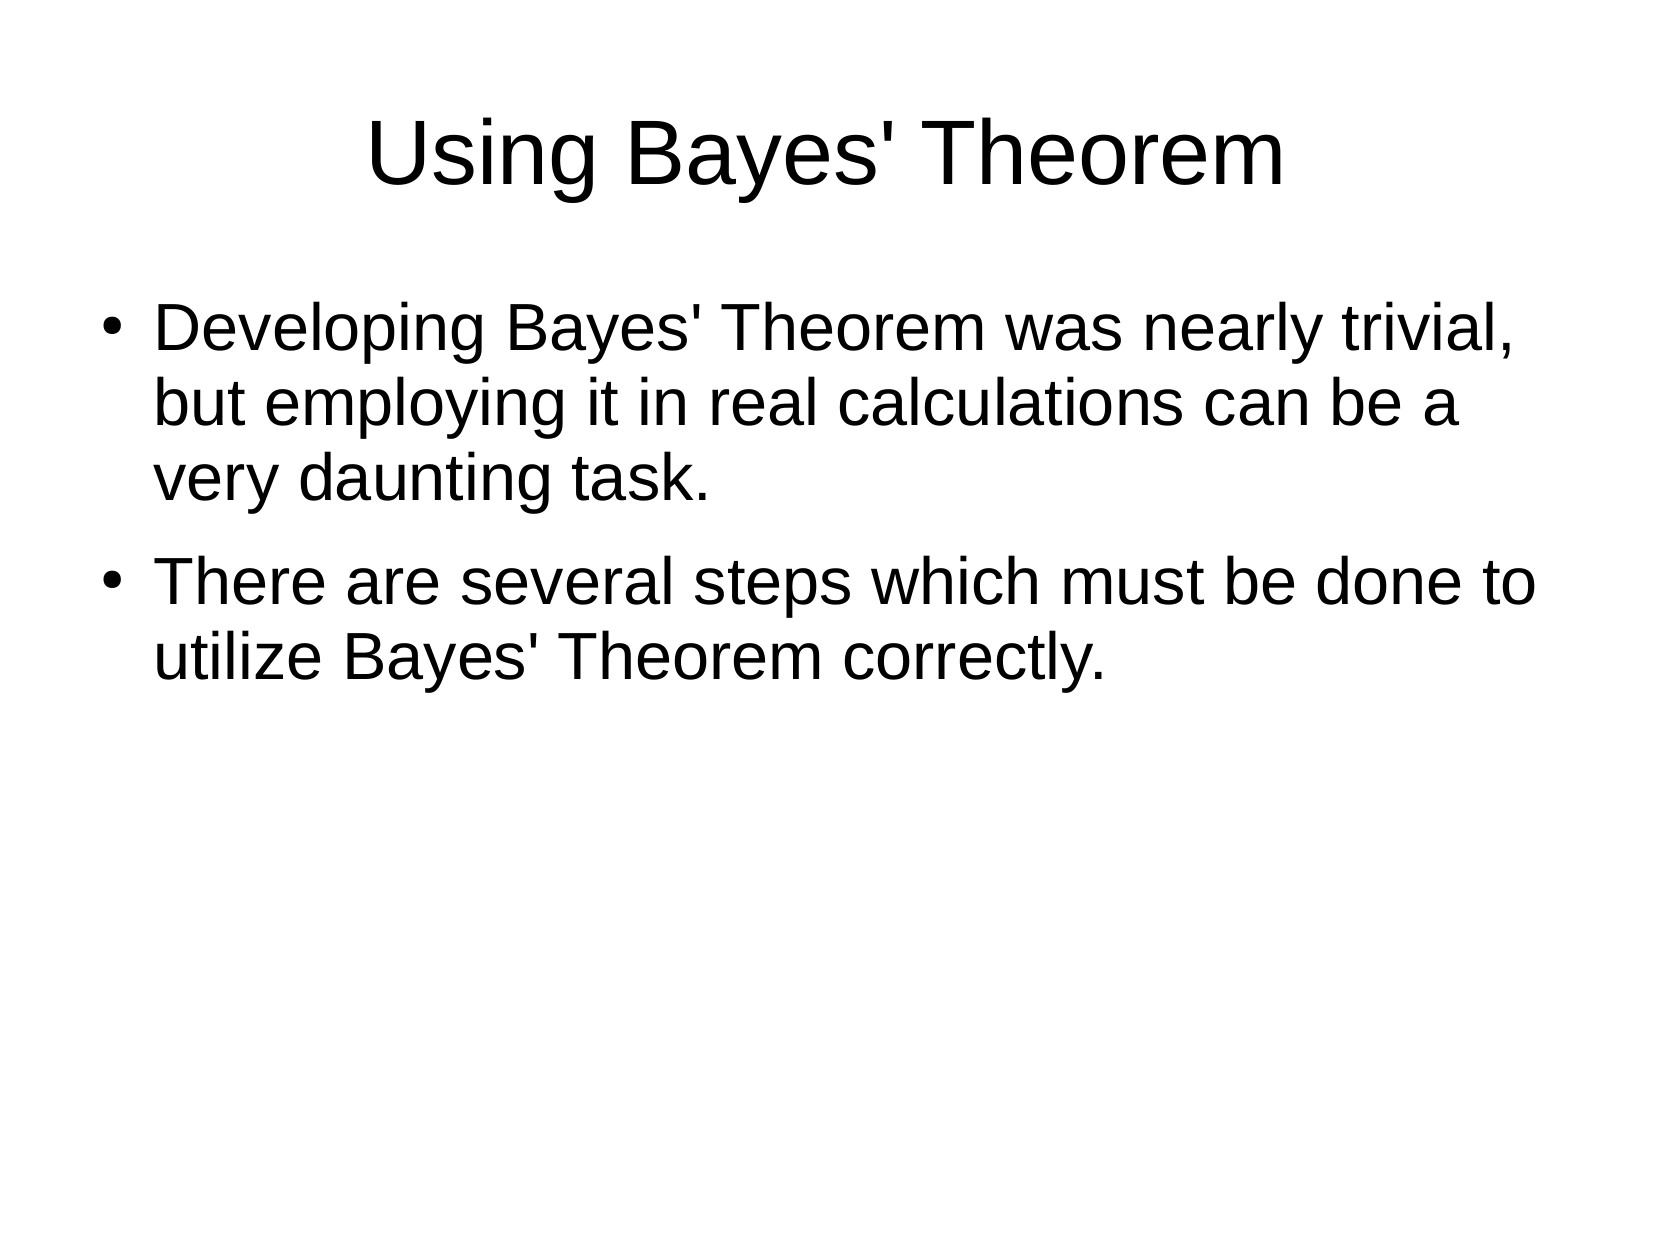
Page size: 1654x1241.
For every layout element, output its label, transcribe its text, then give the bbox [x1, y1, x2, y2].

list Developing Bayes' Theorem was nearly trivial, but employing it in real calculations can be a very daunting task. There are several steps which must be done to utilize Bayes' Theorem correctly. [82, 290, 1571, 1010]
title Using Bayes' Theorem [82, 49, 1571, 257]
